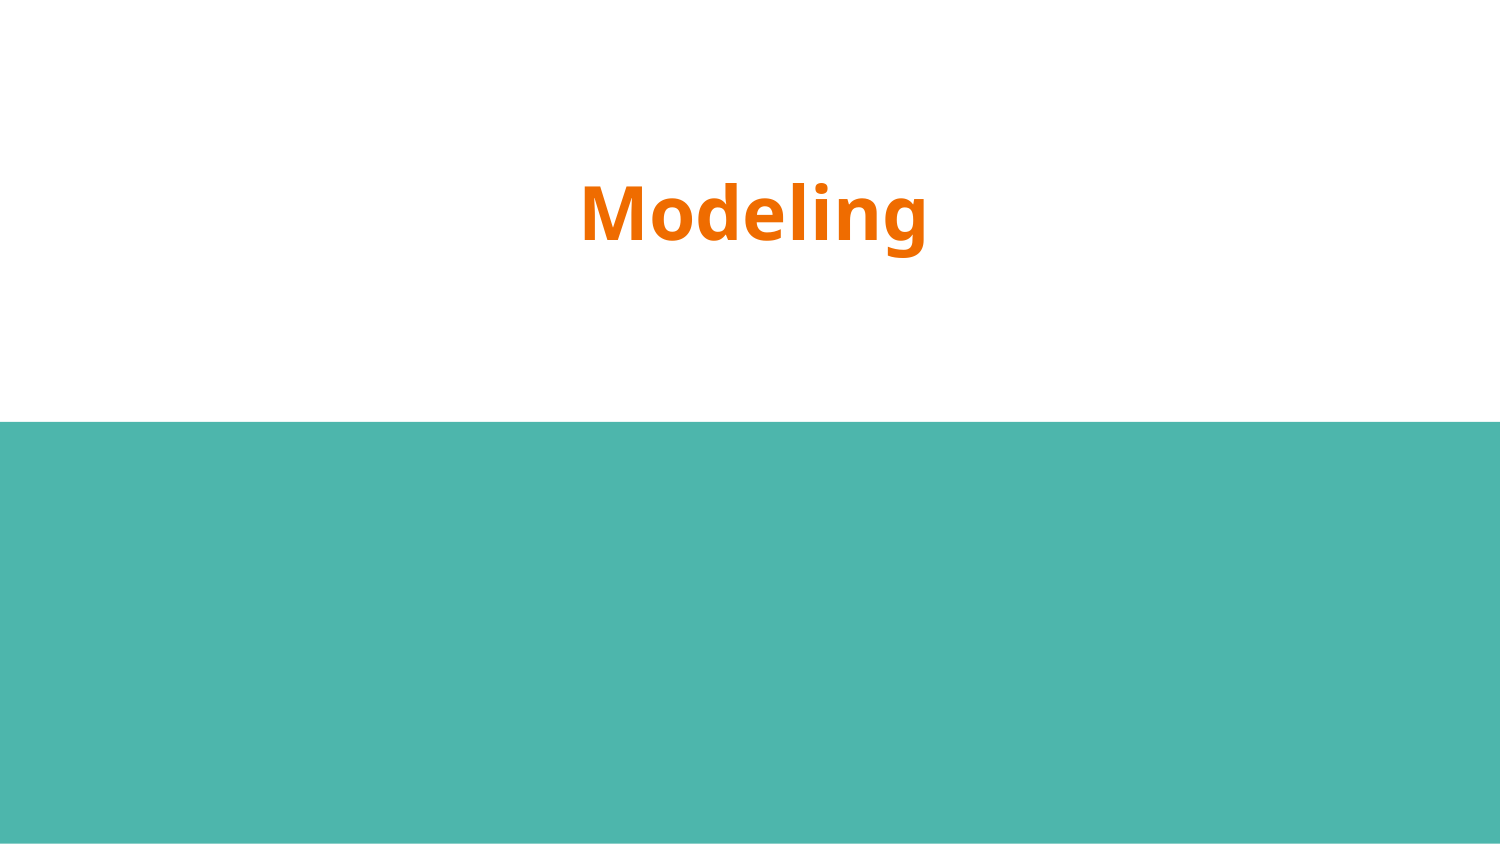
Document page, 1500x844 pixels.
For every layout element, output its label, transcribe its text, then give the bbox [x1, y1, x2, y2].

title Modeling [51, 133, 1458, 289]
